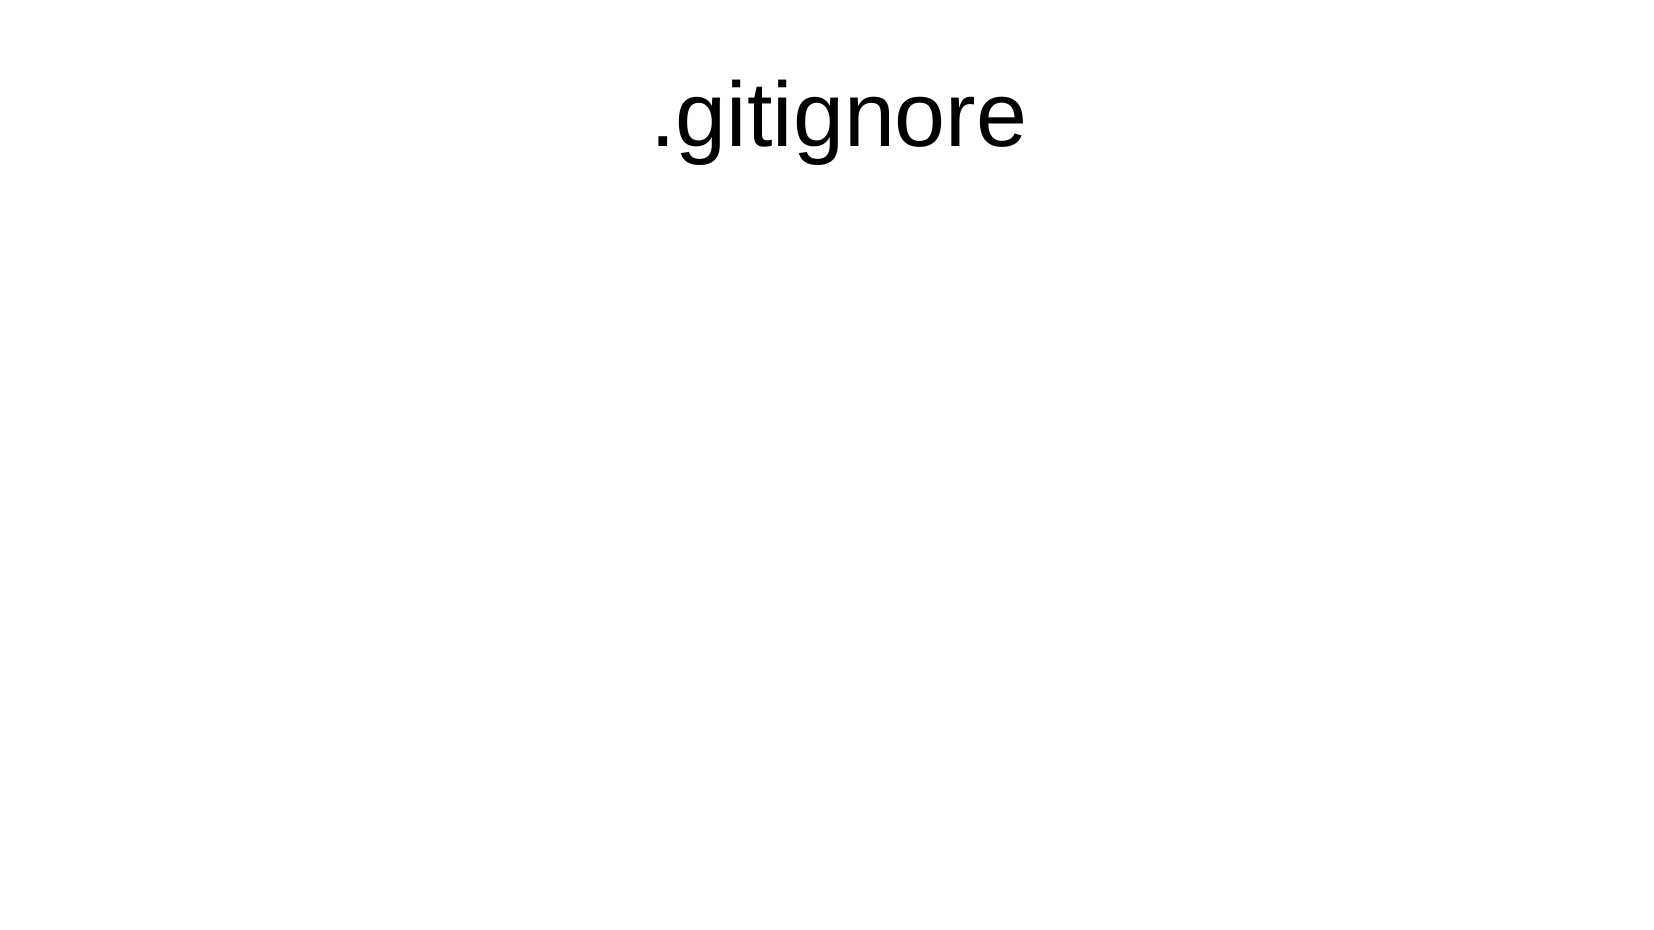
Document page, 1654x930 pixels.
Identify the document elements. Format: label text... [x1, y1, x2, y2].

title .gitignore [82, 37, 1571, 193]
